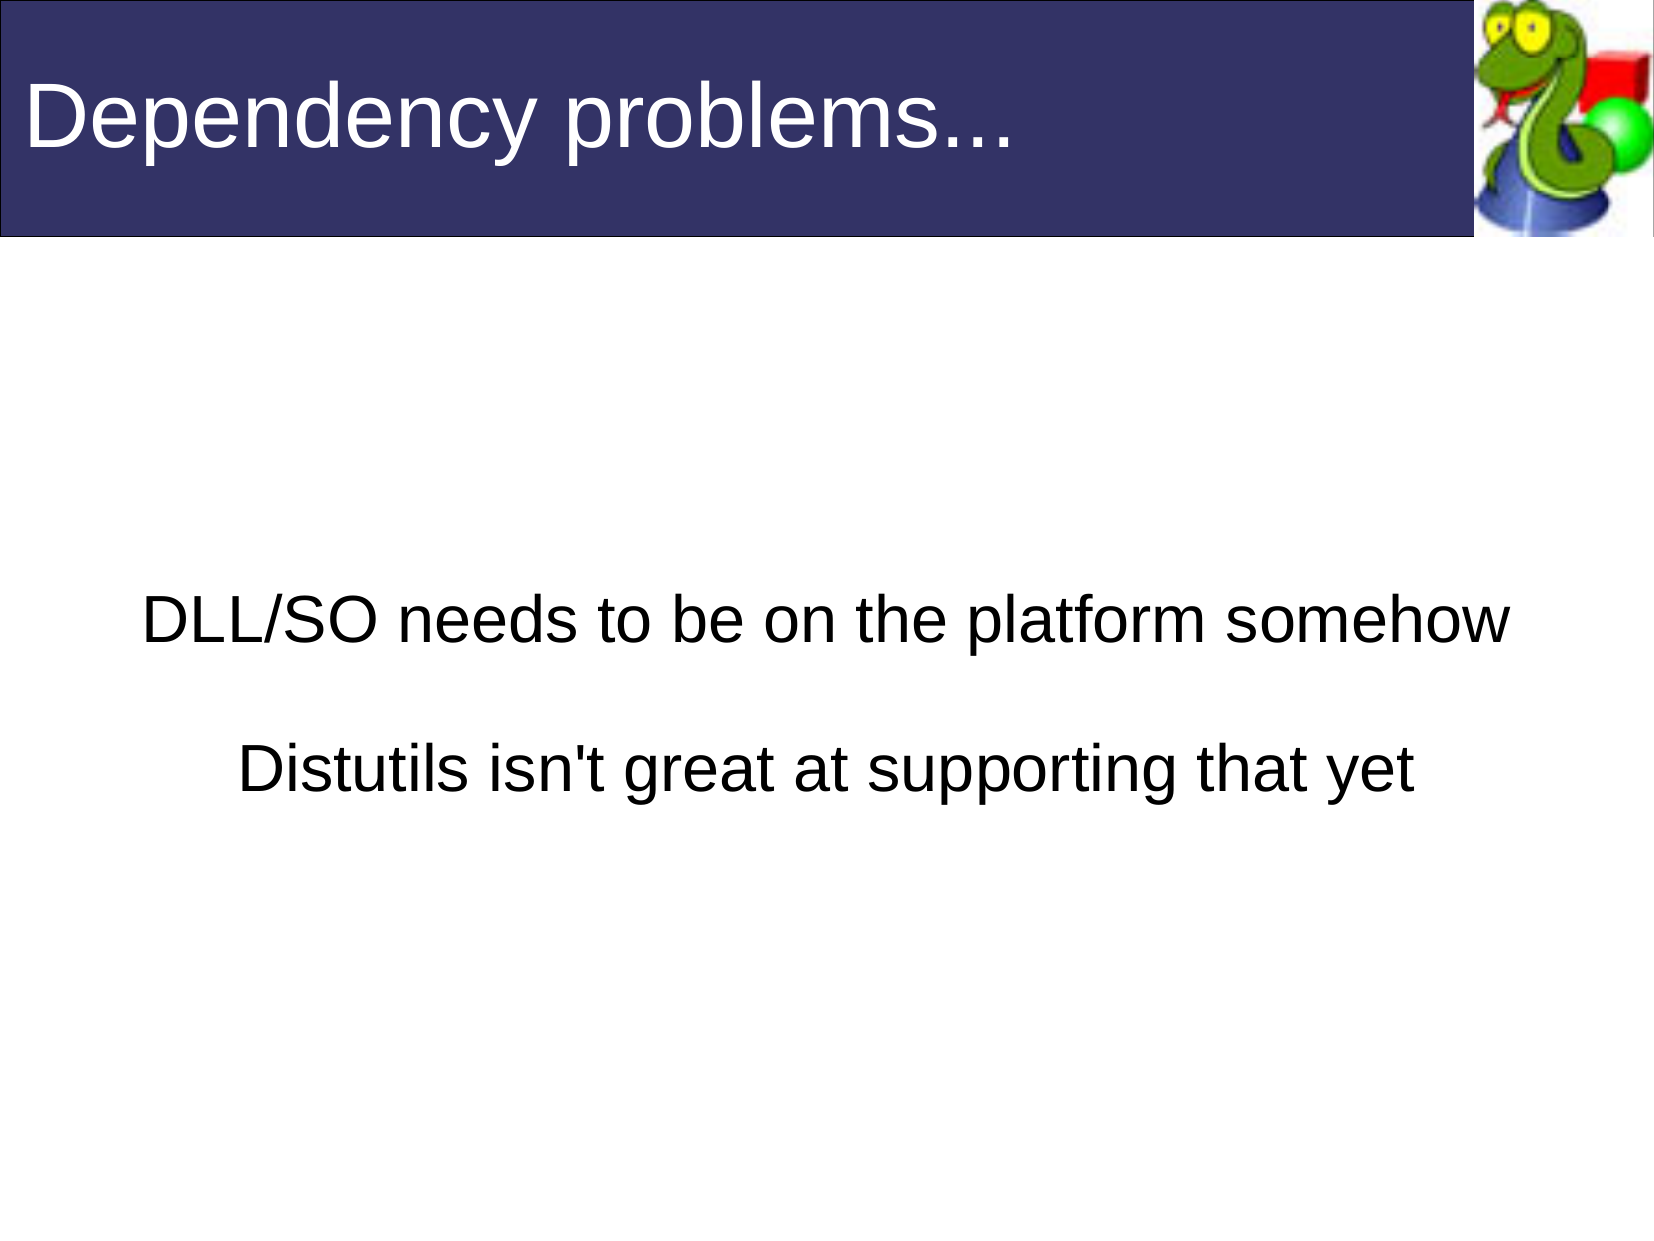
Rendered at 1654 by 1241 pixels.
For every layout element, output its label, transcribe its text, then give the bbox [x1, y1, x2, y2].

picture [1474, 0, 1654, 237]
title Dependency problems... [23, 19, 1477, 212]
subtitle DLL/SO needs to be on the platform somehow Distutils isn't great at supporting that yet [88, 450, 1565, 938]
